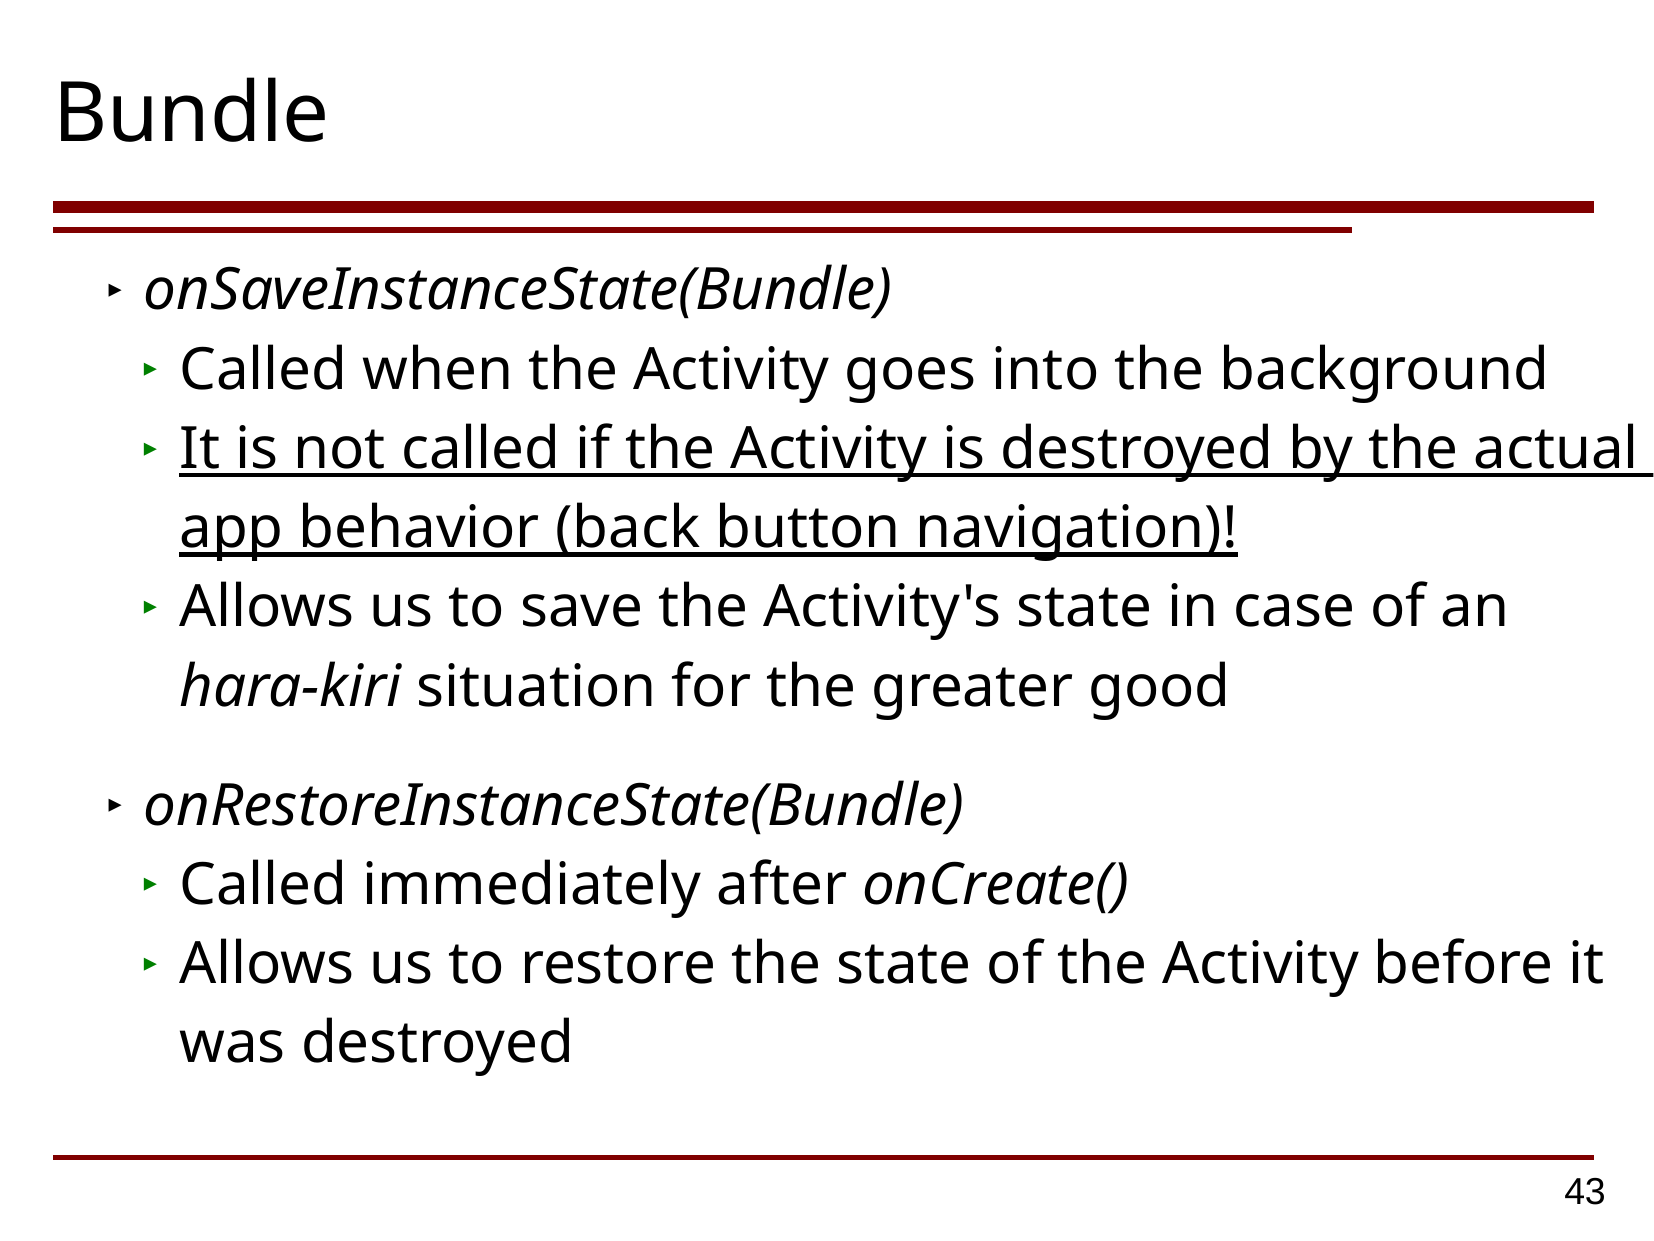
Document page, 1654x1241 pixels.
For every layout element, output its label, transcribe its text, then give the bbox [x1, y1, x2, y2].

text_box <número> [35, 1163, 1654, 1221]
text_box onSaveInstanceState(Bundle) Called when the Activity goes into the background It is not called if the Activity is destroyed by the actual app behavior (back button navigation)! Allows us to save the Activity's state in case of an hara-kiri situation for the greater good onRestoreInstanceState(Bundle) Called immediately after onCreate() Allows us to restore the state of the Activity before it was destroyed [58, 240, 1589, 1152]
subtitle Bundle [53, 48, 1542, 172]
